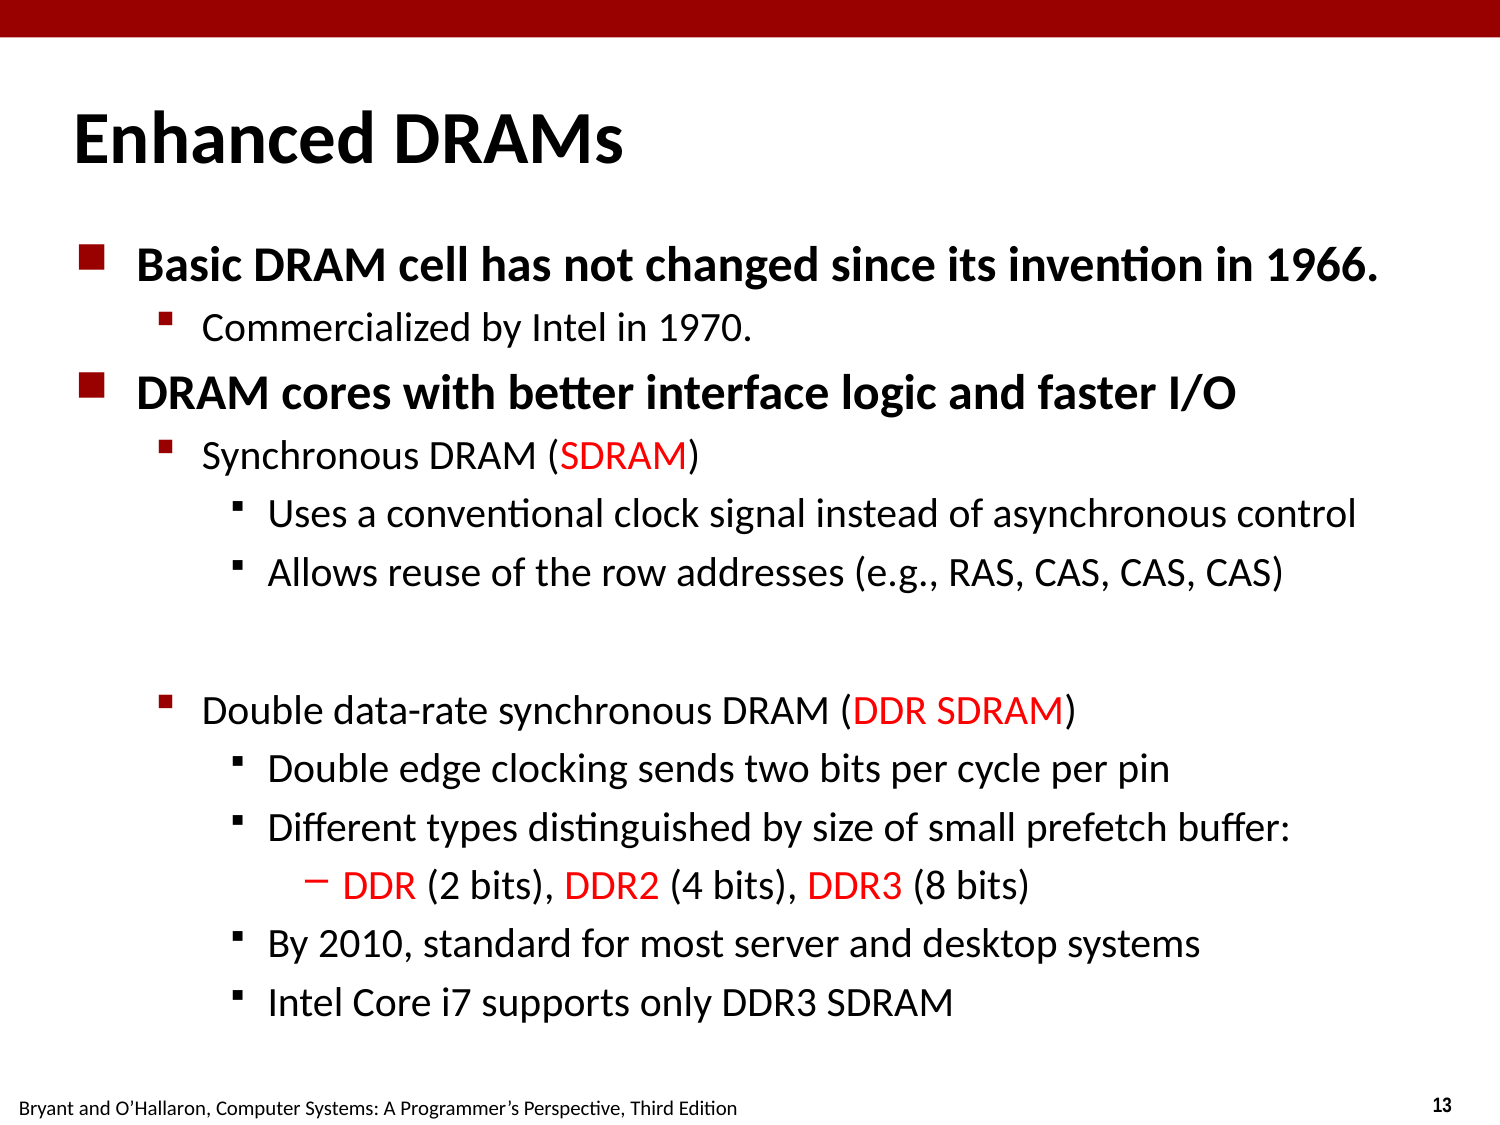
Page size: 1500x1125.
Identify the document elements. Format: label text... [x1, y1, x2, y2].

list Basic DRAM cell has not changed since its invention in 1966. Commercialized by Intel in 1970. DRAM cores with better interface logic and faster I/O Synchronous DRAM (SDRAM) Uses a conventional clock signal instead of asynchronous control Allows reuse of the row addresses (e.g., RAS, CAS, CAS, CAS) Double data-rate synchronous DRAM (DDR SDRAM) Double edge clocking sends two bits per cycle per pin Different types distinguished by size of small prefetch buffer: DDR (2 bits), DDR2 (4 bits), DDR3 (8 bits) By 2010, standard for most server and desktop systems Intel Core i7 supports only DDR3 SDRAM [65, 223, 1475, 1063]
title Enhanced DRAMs [58, 71, 1304, 197]
